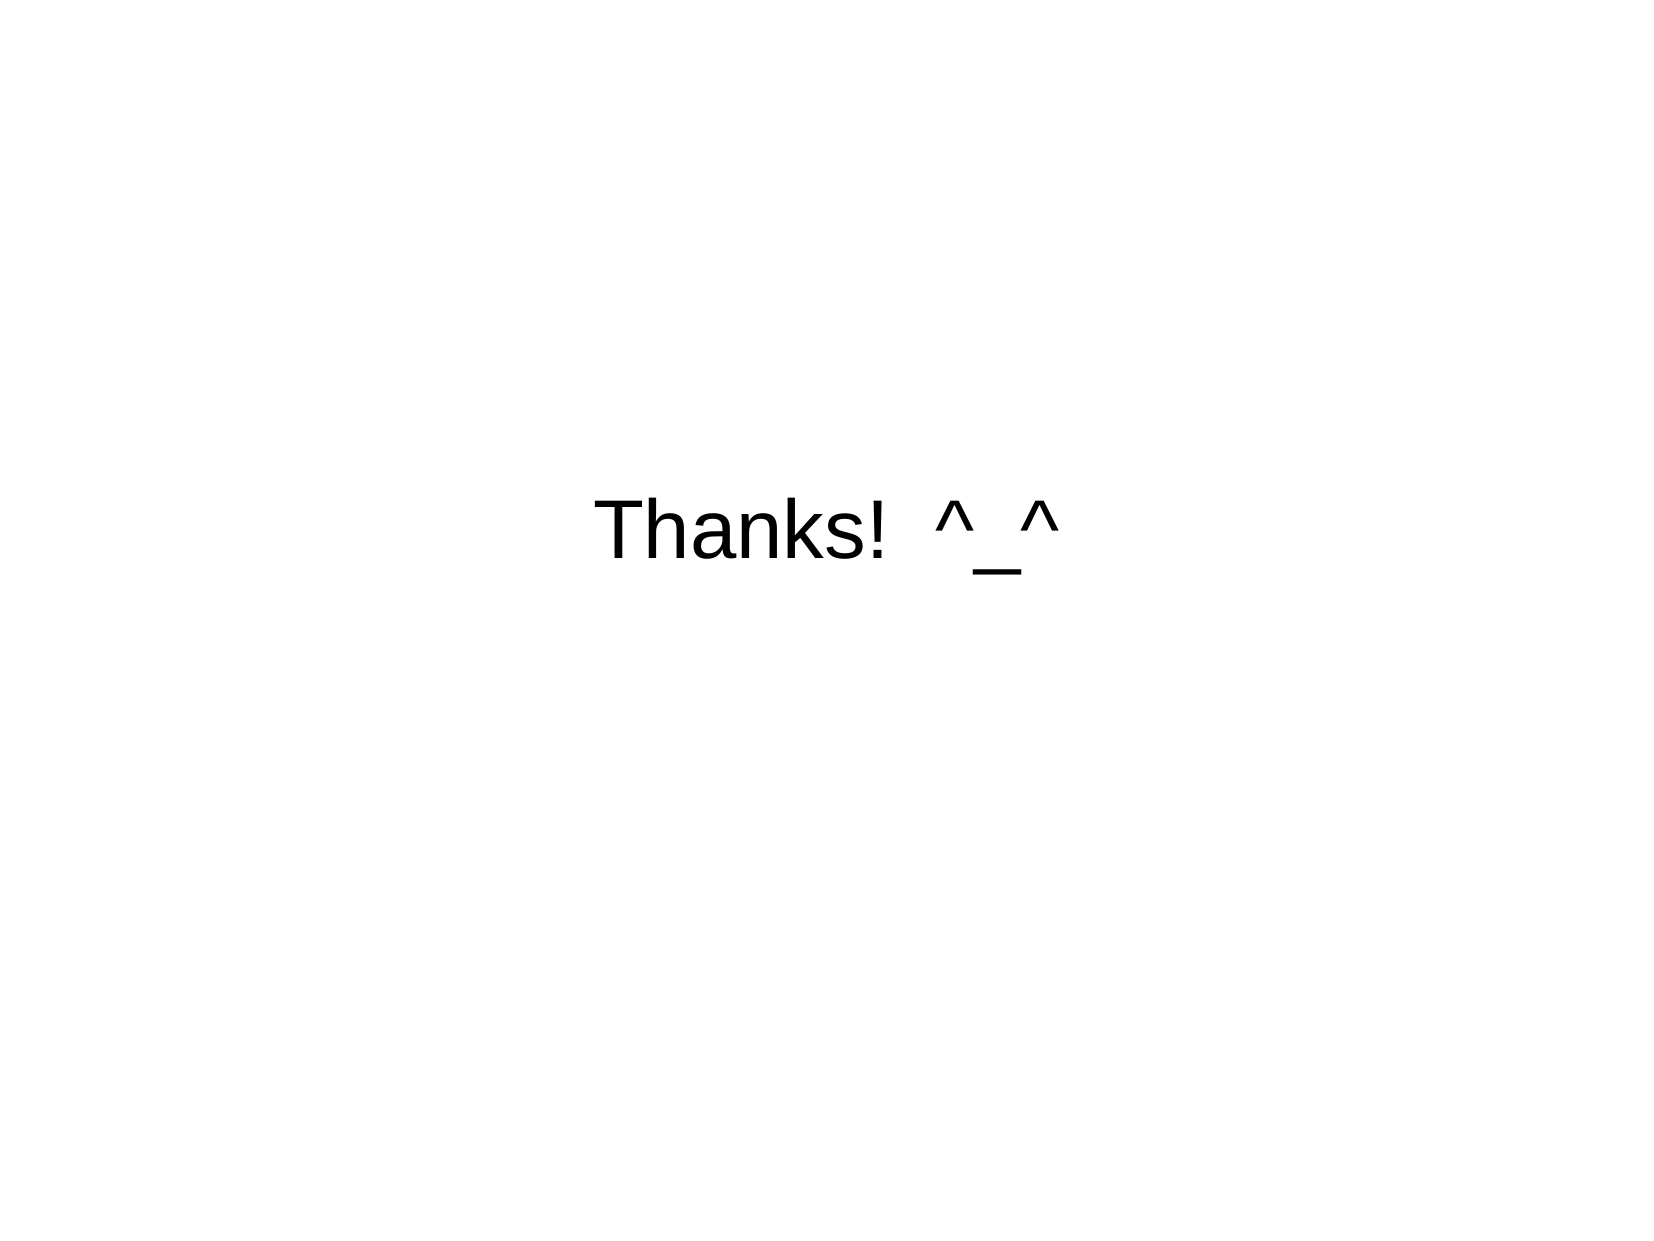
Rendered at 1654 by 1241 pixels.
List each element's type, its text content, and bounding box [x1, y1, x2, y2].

subtitle Thanks! ^_^ [82, 49, 1571, 1010]
